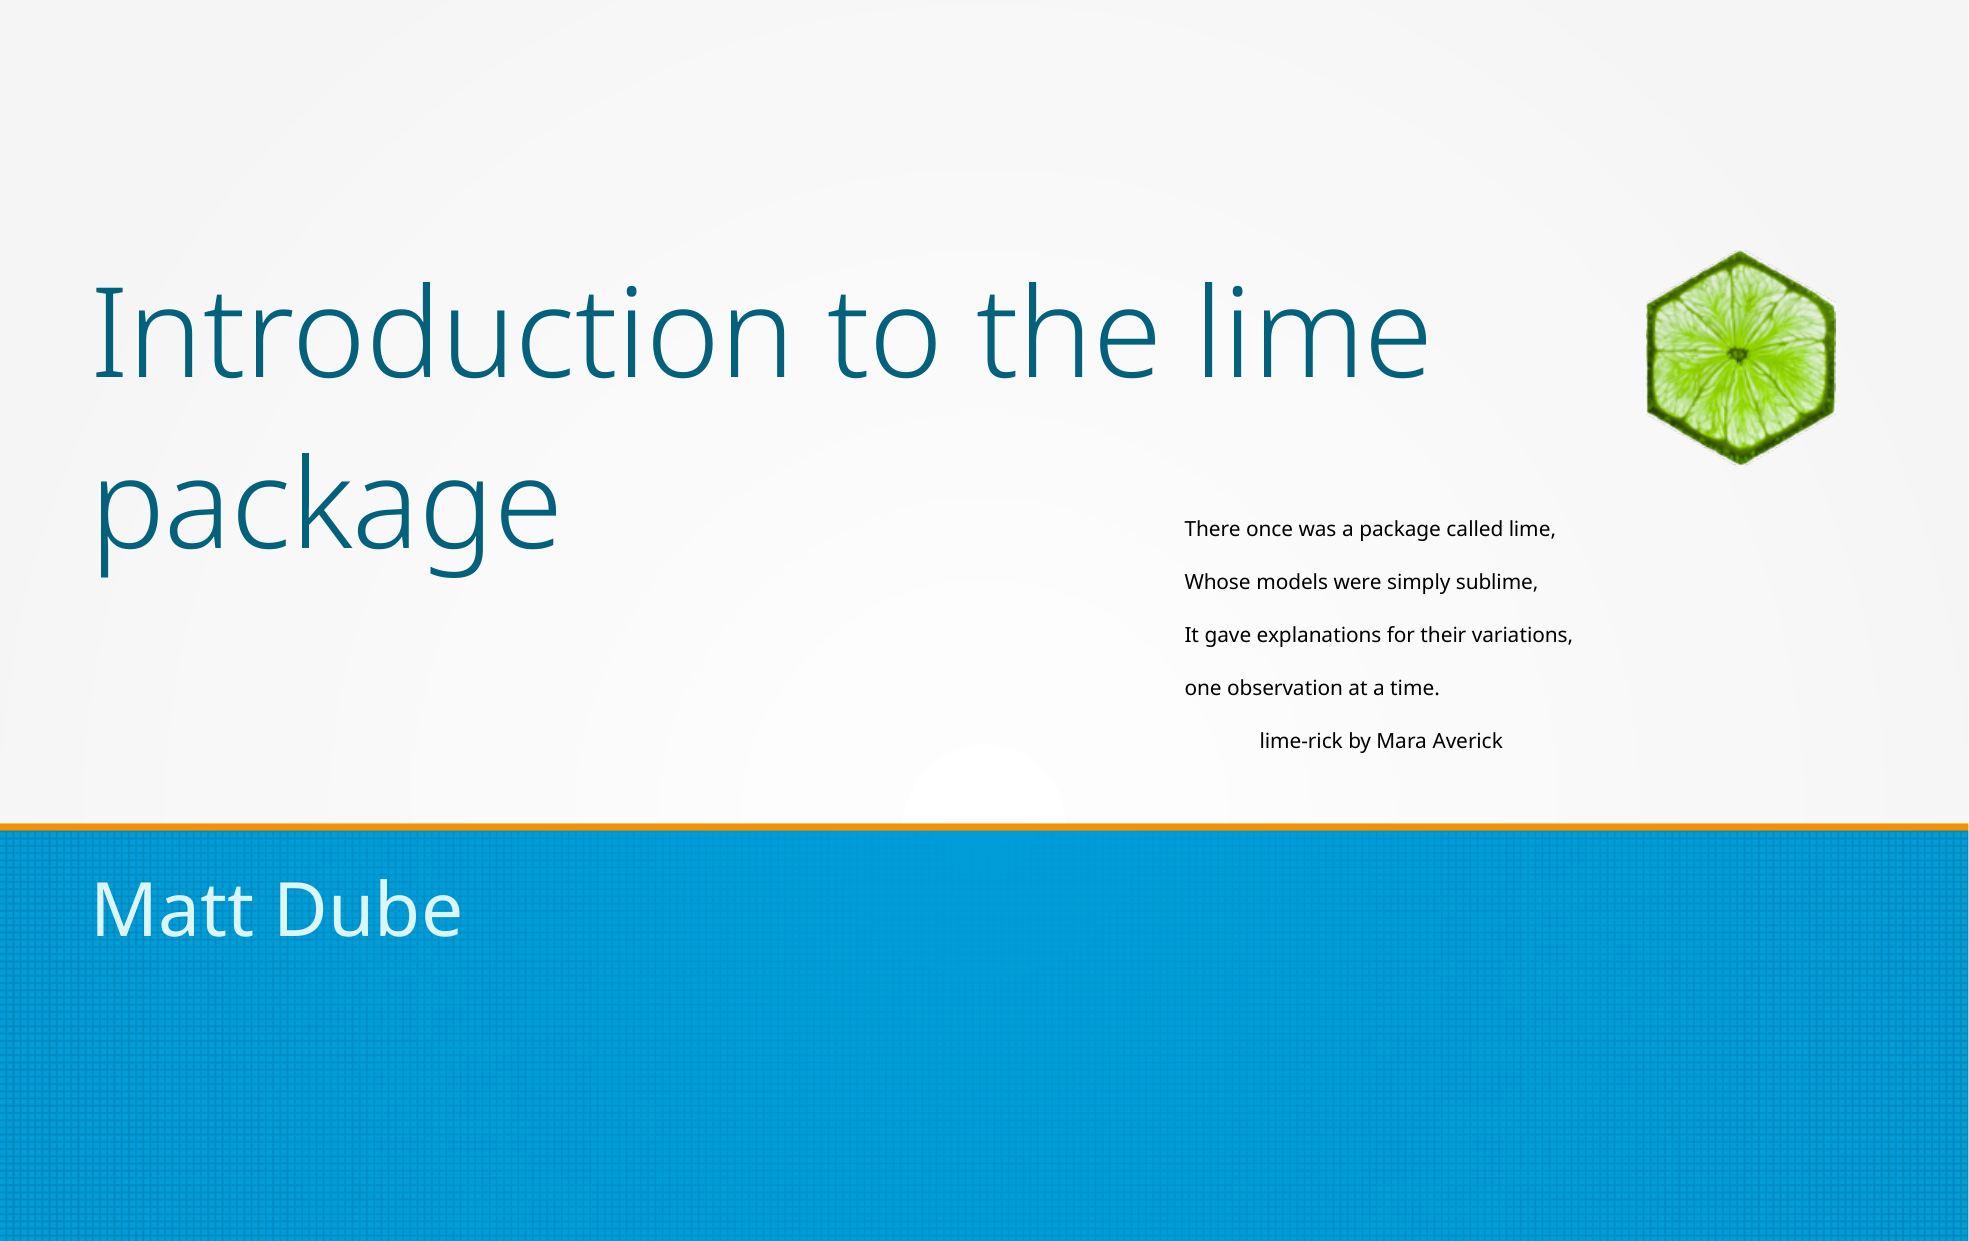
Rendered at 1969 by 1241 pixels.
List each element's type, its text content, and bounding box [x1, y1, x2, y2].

title Introduction to the lime package [90, 49, 1862, 781]
subtitle Matt Dube [90, 855, 1861, 1111]
picture [0, 0, 1969, 830]
text_box There once was a package called lime, Whose models were simply sublime, It gave explanations for their variations, one observation at a time. lime-rick by Mara Averick [1178, 514, 1608, 808]
